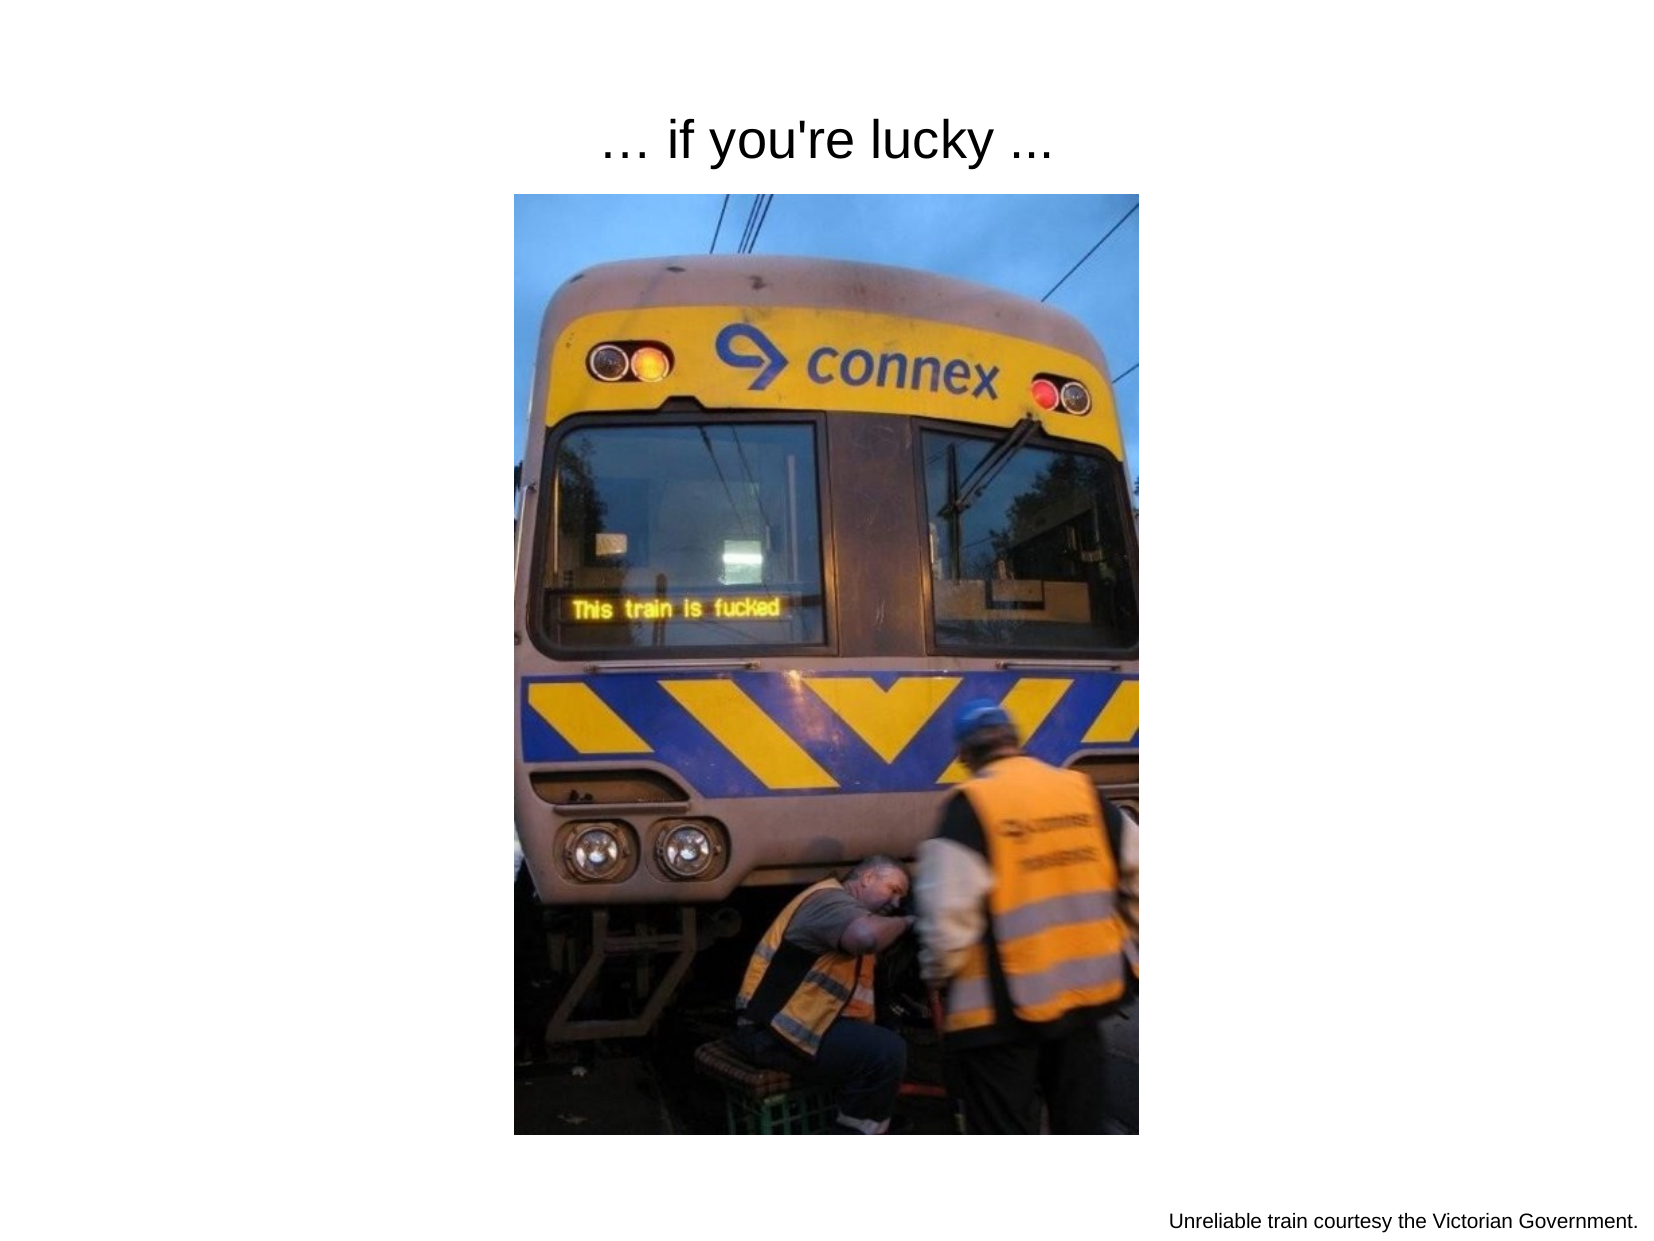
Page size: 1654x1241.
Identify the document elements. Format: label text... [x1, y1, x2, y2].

title … if you're lucky ... [53, 36, 1601, 244]
picture [514, 244, 1139, 1135]
text_box Unreliable train courtesy the Victorian Government. [1154, 1202, 1654, 1241]
